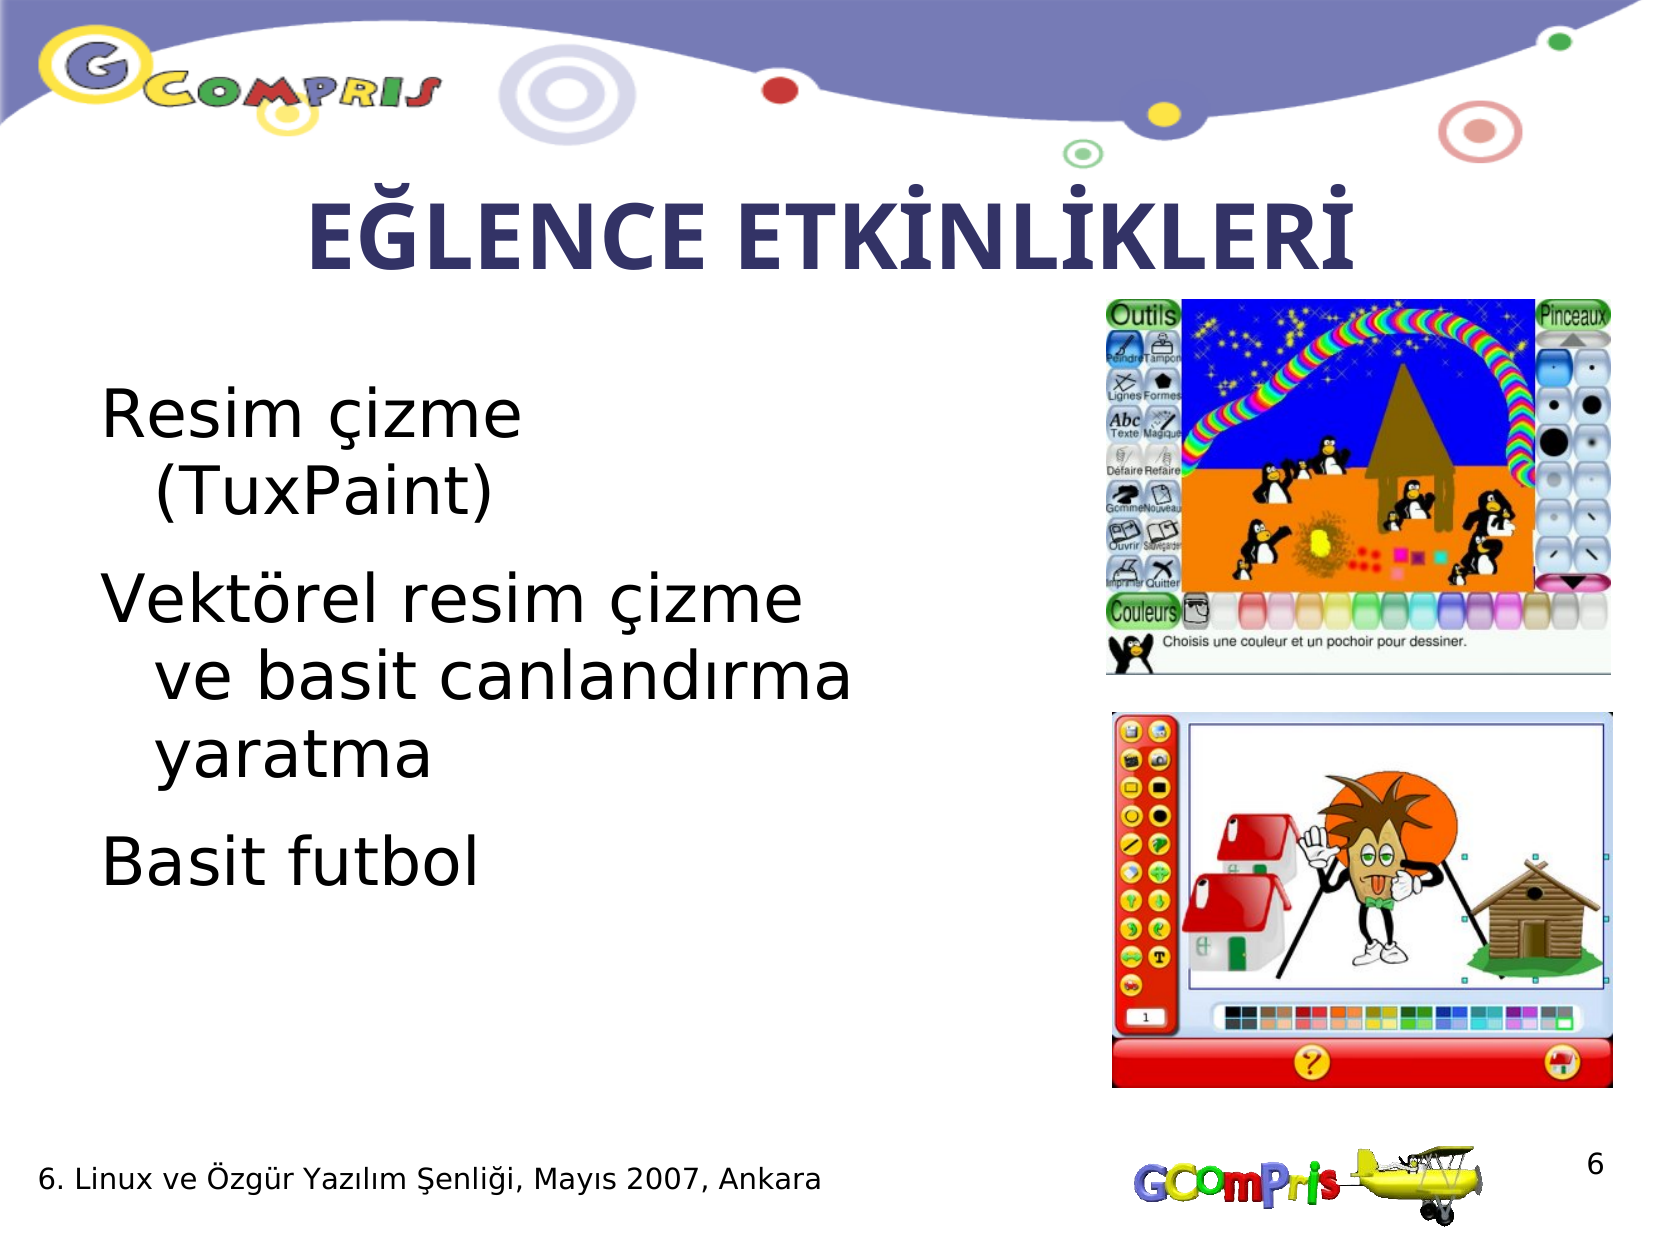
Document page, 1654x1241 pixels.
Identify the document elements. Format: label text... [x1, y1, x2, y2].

title EĞLENCE ETKİNLİKLERİ [86, 130, 1576, 338]
picture [1106, 299, 1611, 676]
picture [0, 0, 1654, 192]
picture [1125, 1124, 1494, 1238]
list Resim çizme (TuxPaint) Vektörel resim çizme ve basit canlandırma yaratma Basit futbol [82, 375, 863, 1109]
picture [1112, 712, 1613, 1088]
